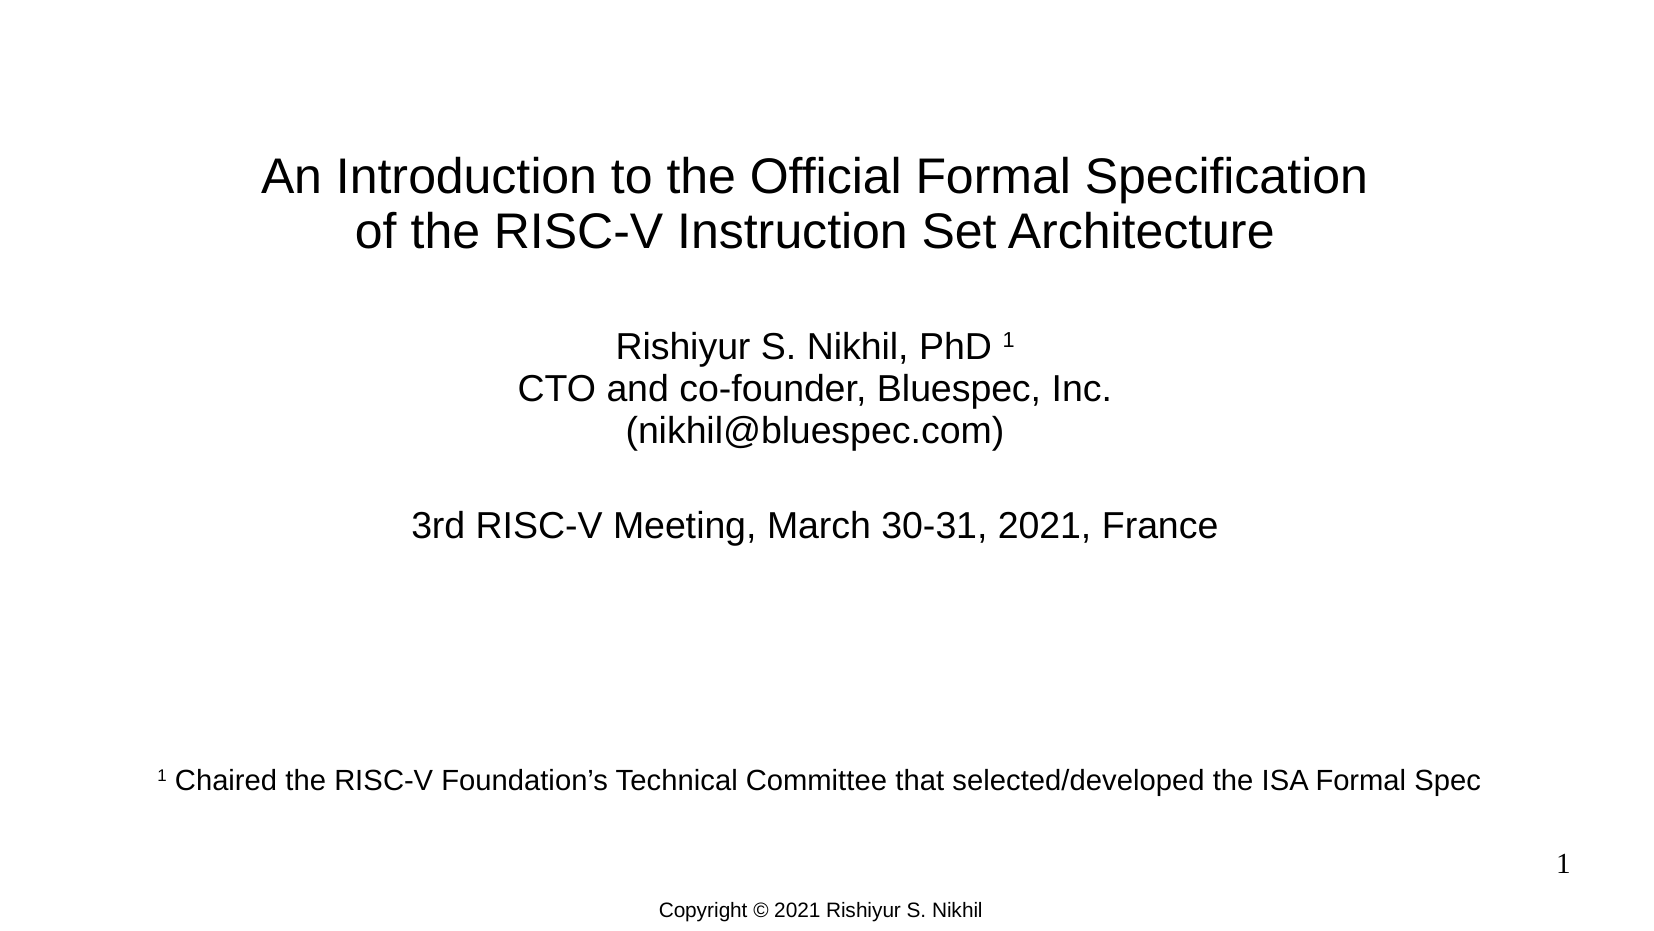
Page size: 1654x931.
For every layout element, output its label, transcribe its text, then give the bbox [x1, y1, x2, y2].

text_box An Introduction to the Official Formal Specification of the RISC-V Instruction Set Architecture [246, 140, 1384, 267]
text_box 3rd RISC-V Meeting, March 30-31, 2021, France [396, 496, 1234, 554]
text_box 1 Chaired the RISC-V Foundation’s Technical Committee that selected/developed the ISA Formal Spec [142, 756, 1498, 814]
text_box Rishiyur S. Nikhil, PhD 1 CTO and co-founder, Bluespec, Inc. (nikhil@bluespec.com) [502, 318, 1128, 461]
